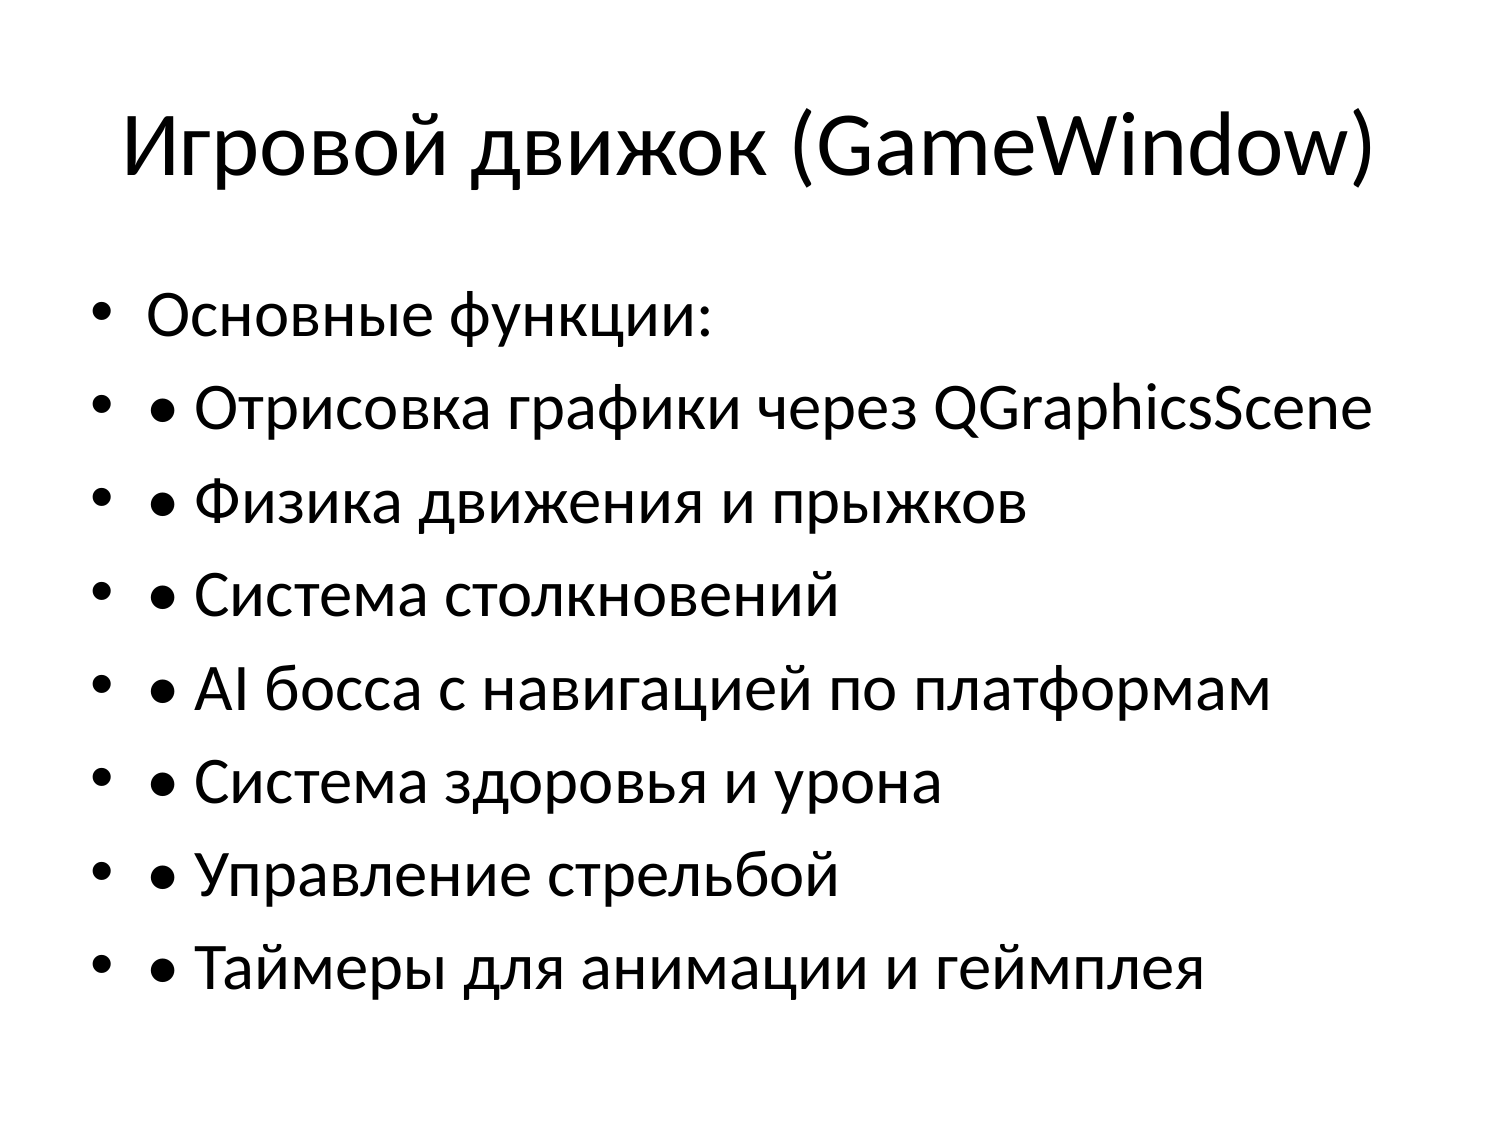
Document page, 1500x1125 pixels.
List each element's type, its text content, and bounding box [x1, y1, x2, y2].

list Основные функции: • Отрисовка графики через QGraphicsScene • Физика движения и прыжков • Система столкновений • AI босса с навигацией по платформам • Система здоровья и урона • Управление стрельбой • Таймеры для анимации и геймплея [75, 262, 1425, 1005]
title Игровой движок (GameWindow) [75, 45, 1425, 233]
